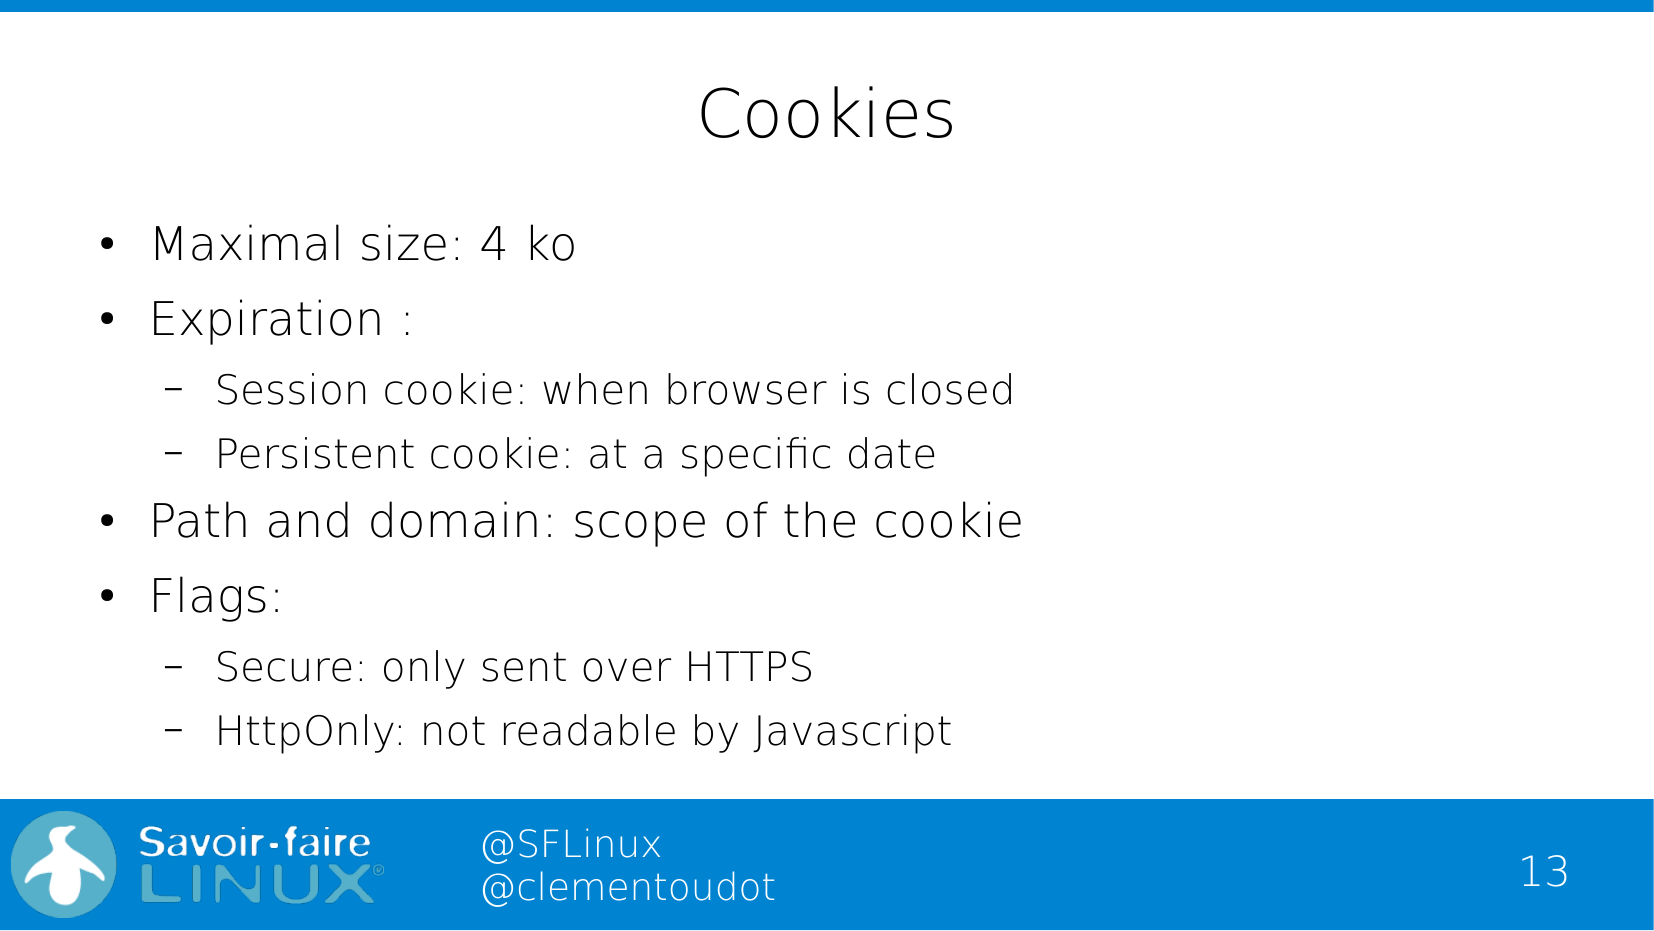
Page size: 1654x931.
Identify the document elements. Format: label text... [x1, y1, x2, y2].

title Cookies [82, 37, 1571, 193]
list Maximal size: 4 ko Expiration : Session cookie: when browser is closed Persistent cookie: at a specific date Path and domain: scope of the cookie Flags: Secure: only sent over HTTPS HttpOnly: not readable by Javascript [82, 217, 1571, 758]
picture [11, 811, 384, 918]
